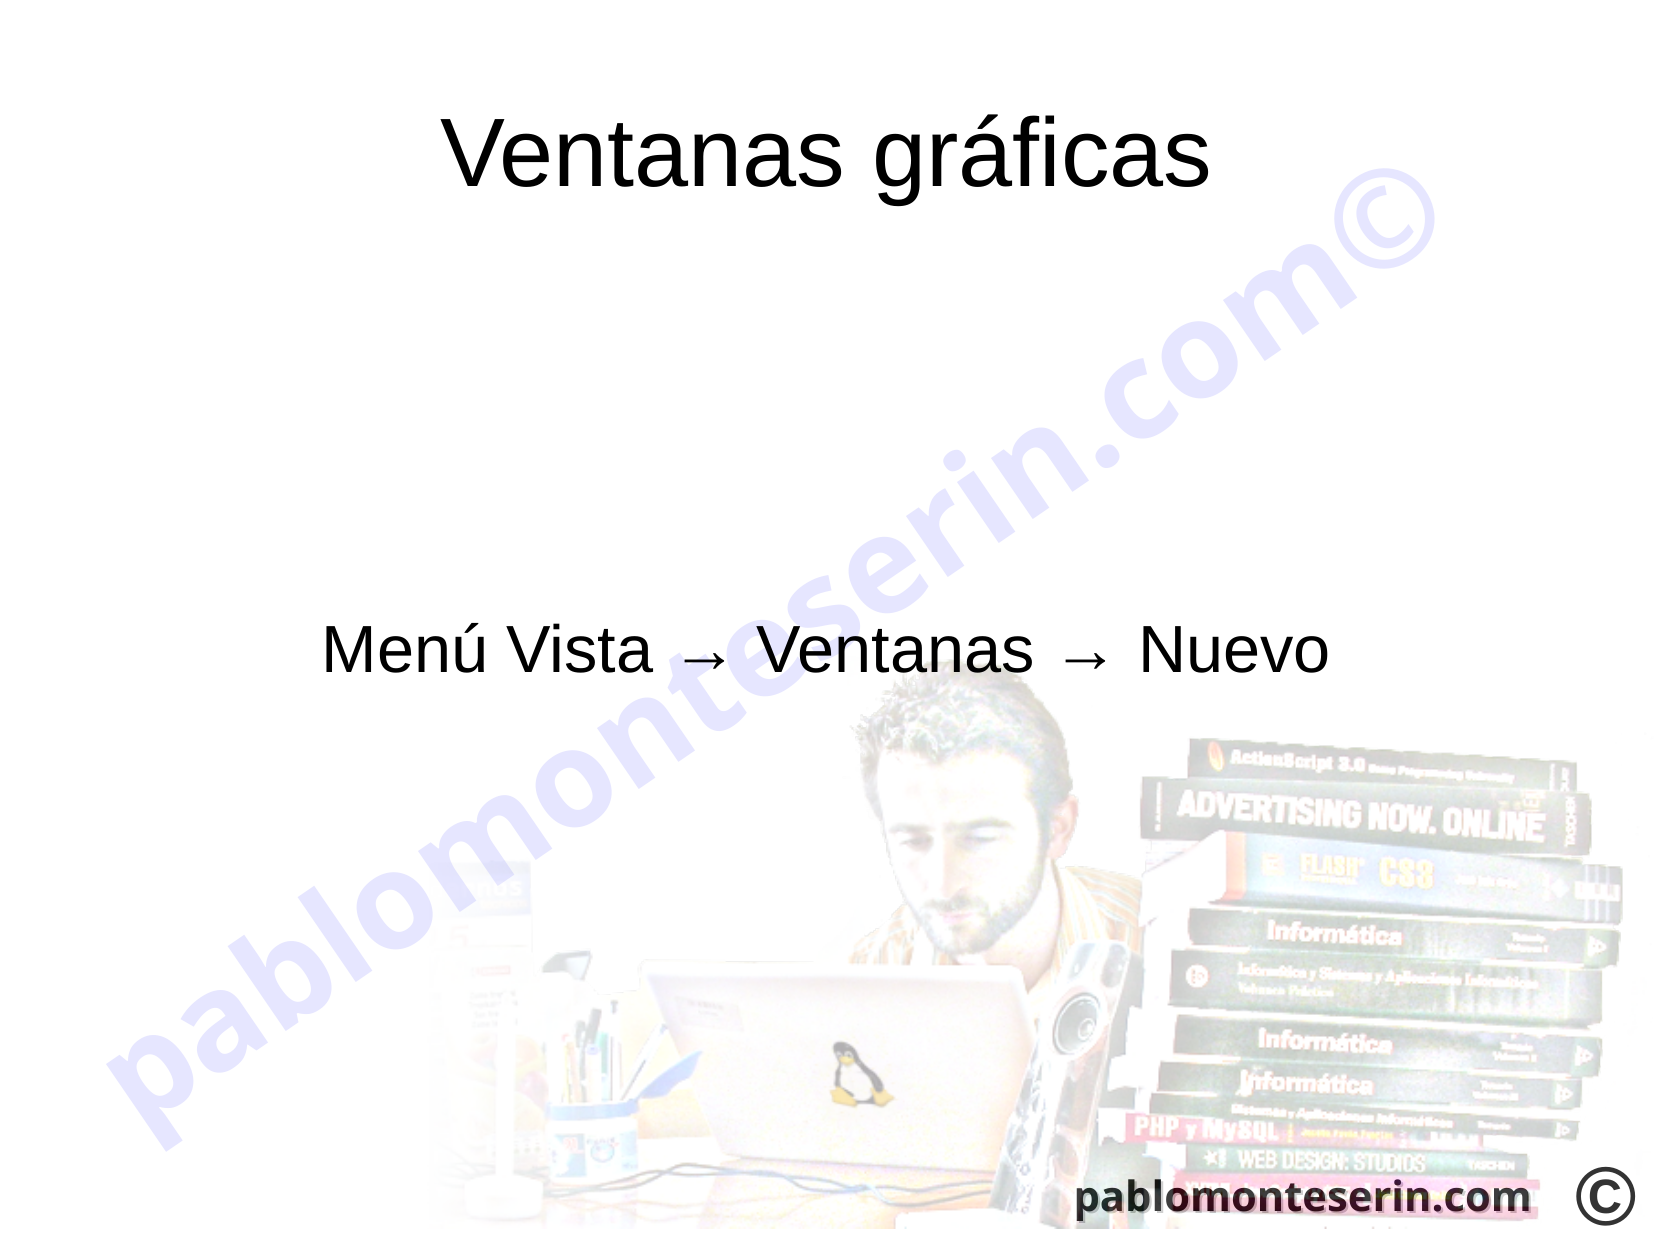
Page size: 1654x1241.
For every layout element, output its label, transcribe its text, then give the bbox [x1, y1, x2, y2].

subtitle Menú Vista → Ventanas → Nuevo [82, 290, 1571, 1010]
title Ventanas gráficas [82, 49, 1571, 257]
picture [412, 640, 1654, 1229]
